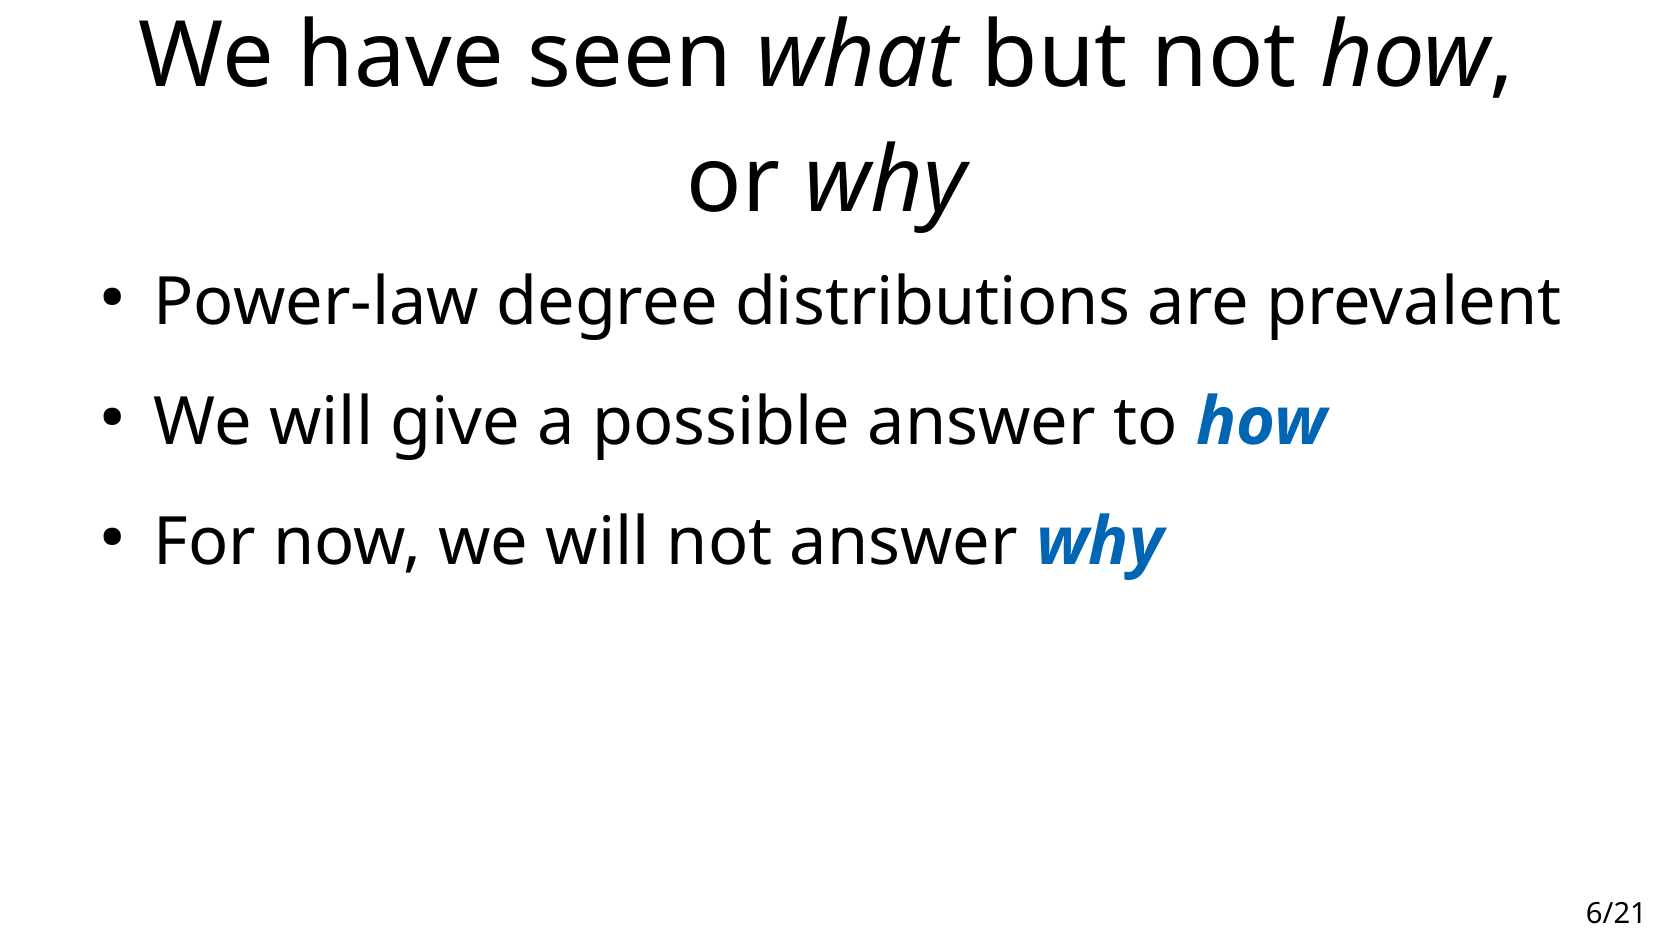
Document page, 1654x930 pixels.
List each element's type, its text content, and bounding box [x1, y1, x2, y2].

list Power-law degree distributions are prevalent We will give a possible answer to how For now, we will not answer why [82, 252, 1571, 793]
title We have seen what but not how, or why [82, 1, 1571, 225]
